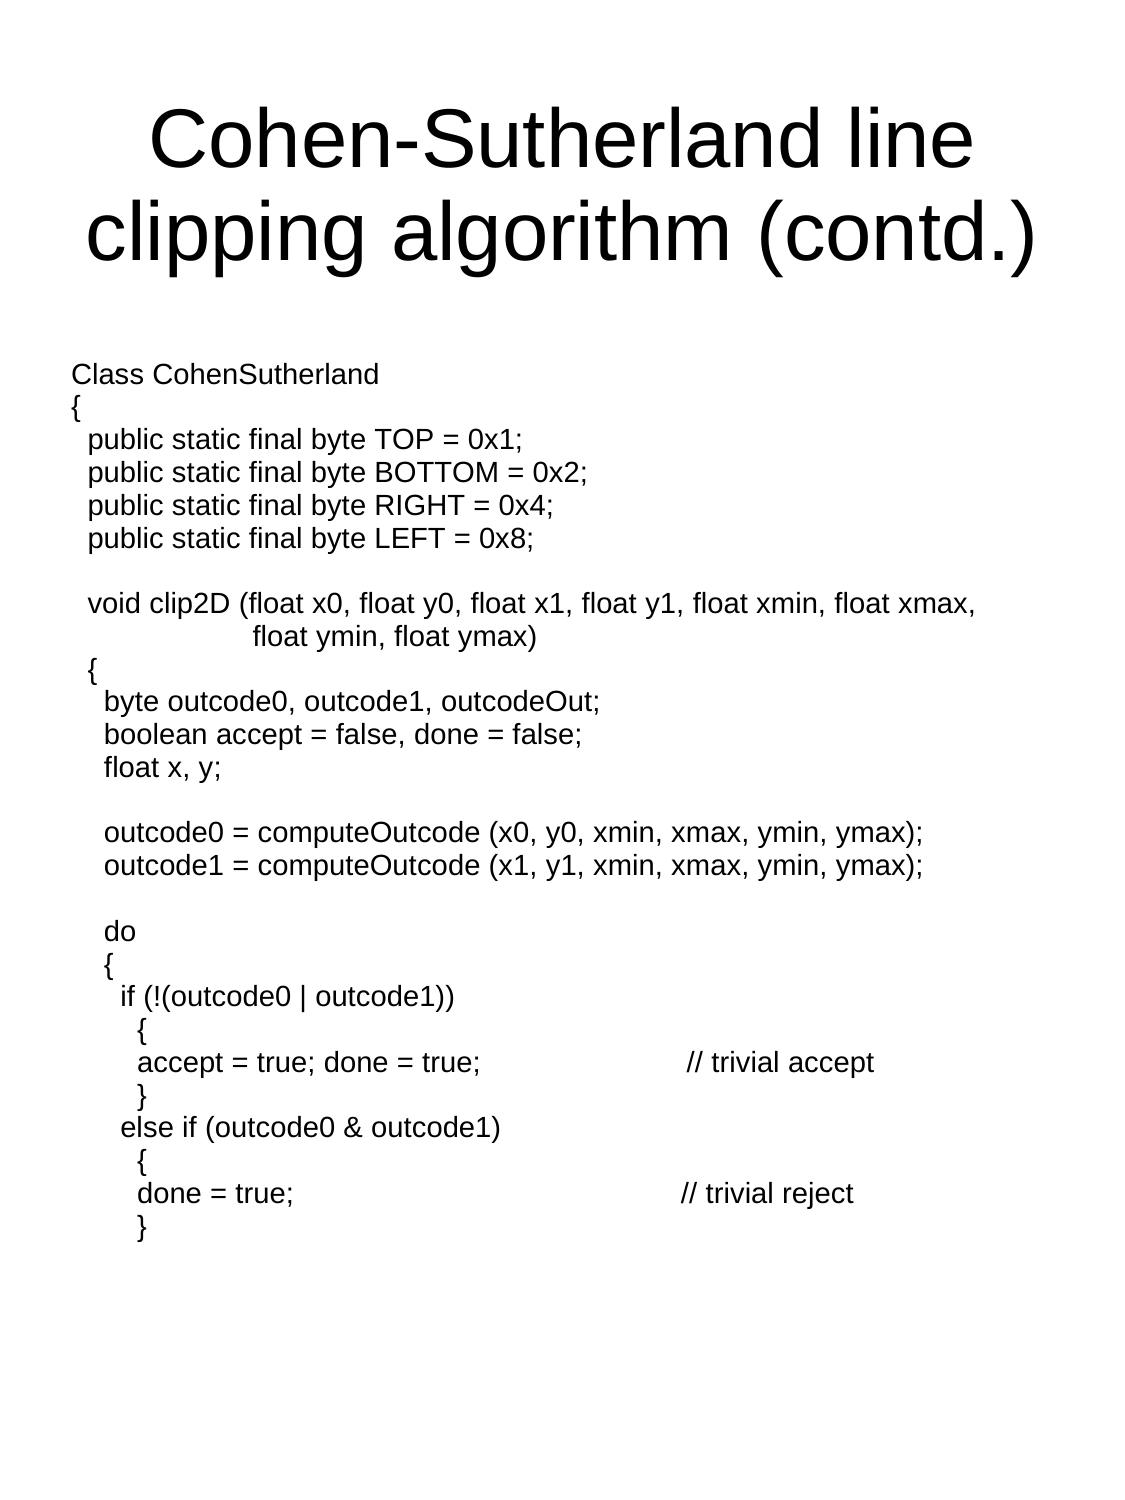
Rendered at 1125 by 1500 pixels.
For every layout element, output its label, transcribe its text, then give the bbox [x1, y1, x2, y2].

title Cohen-Sutherland line clipping algorithm (contd.) [56, 60, 1069, 311]
list Class CohenSutherland { public static final byte TOP = 0x1; public static final byte BOTTOM = 0x2; public static final byte RIGHT = 0x4; public static final byte LEFT = 0x8; void clip2D (float x0, float y0, float x1, float y1, float xmin, float xmax, float ymin, float ymax) { byte outcode0, outcode1, outcodeOut; boolean accept = false, done = false; float x, y; outcode0 = computeOutcode (x0, y0, xmin, xmax, ymin, ymax); outcode1 = computeOutcode (x1, y1, xmin, xmax, ymin, ymax); do { if (!(outcode0 | outcode1)) { accept = true; done = true; // trivial accept } else if (outcode0 & outcode1) { done = true; // trivial reject } [56, 349, 1069, 1471]
